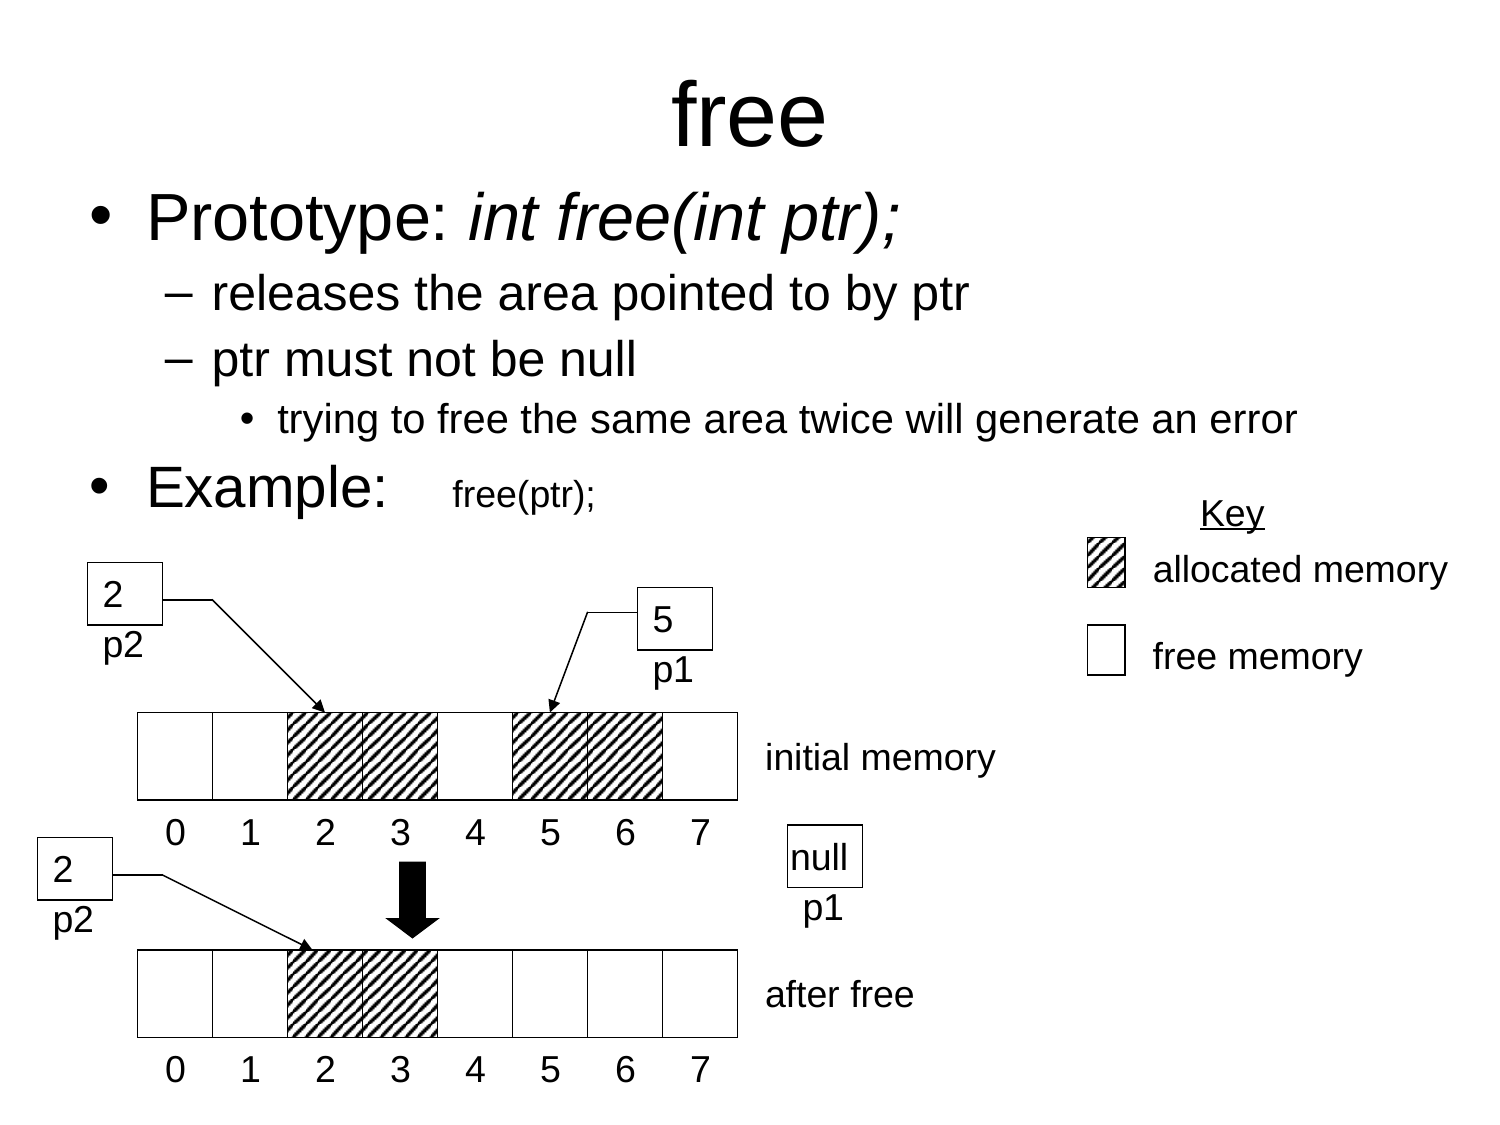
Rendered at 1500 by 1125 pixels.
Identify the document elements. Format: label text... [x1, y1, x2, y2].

text_box null [775, 824, 864, 886]
text_box 6 [600, 1037, 651, 1098]
text_box 0 [150, 799, 201, 861]
text_box free memory [1137, 624, 1378, 686]
text_box [287, 712, 438, 801]
text_box 2 [300, 1038, 351, 1098]
text_box 5 [637, 587, 689, 648]
text_box 1 [225, 1037, 276, 1098]
text_box 5 [525, 801, 576, 861]
text_box 7 [675, 1037, 726, 1098]
text_box after free [750, 962, 931, 1023]
text_box [287, 949, 438, 1038]
text_box 0 [150, 1037, 201, 1098]
title free [75, 45, 1426, 174]
text_box 2 [87, 562, 139, 623]
text_box 3 [375, 1038, 426, 1098]
text_box allocated memory [1138, 537, 1464, 598]
text_box 4 [450, 799, 501, 861]
text_box [1087, 537, 1125, 588]
text_box Prototype: int free(int ptr); releases the area pointed to by ptr ptr must not be null trying to free the same area twice will generate an error Example: [75, 174, 1426, 625]
text_box 7 [675, 799, 726, 861]
text_box initial memory [750, 724, 1011, 786]
text_box 2 [37, 837, 89, 898]
text_box p1 [787, 886, 860, 936]
text_box [512, 712, 663, 801]
text_box 5 [525, 1037, 576, 1098]
text_box free(ptr); [437, 462, 612, 523]
text_box p1 [637, 637, 710, 698]
text_box p2 [87, 612, 160, 673]
text_box [387, 862, 438, 938]
text_box p2 [37, 887, 110, 948]
text_box 4 [450, 1037, 501, 1098]
text_box 2 [300, 801, 351, 861]
text_box 3 [375, 801, 426, 861]
text_box 1 [225, 799, 276, 861]
text_box Key [1185, 480, 1280, 537]
text_box 6 [600, 801, 651, 861]
